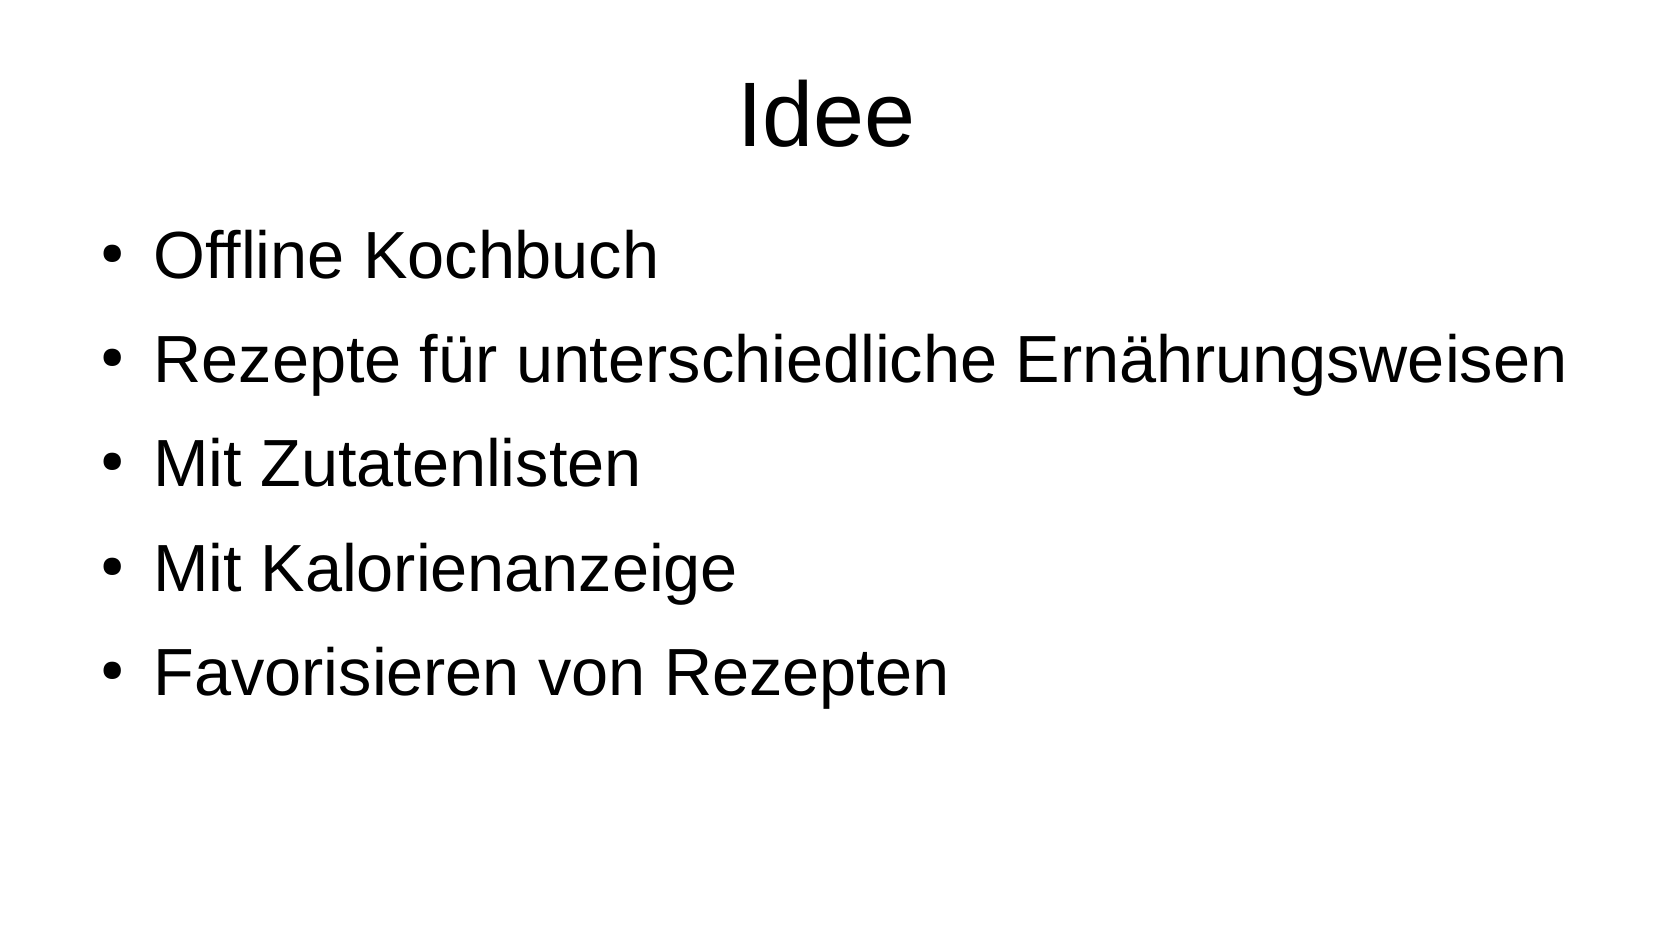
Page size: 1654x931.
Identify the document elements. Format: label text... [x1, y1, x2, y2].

list Offline Kochbuch Rezepte für unterschiedliche Ernährungsweisen Mit Zutatenlisten Mit Kalorienanzeige Favorisieren von Rezepten [82, 217, 1571, 758]
title Idee [82, 37, 1571, 193]
